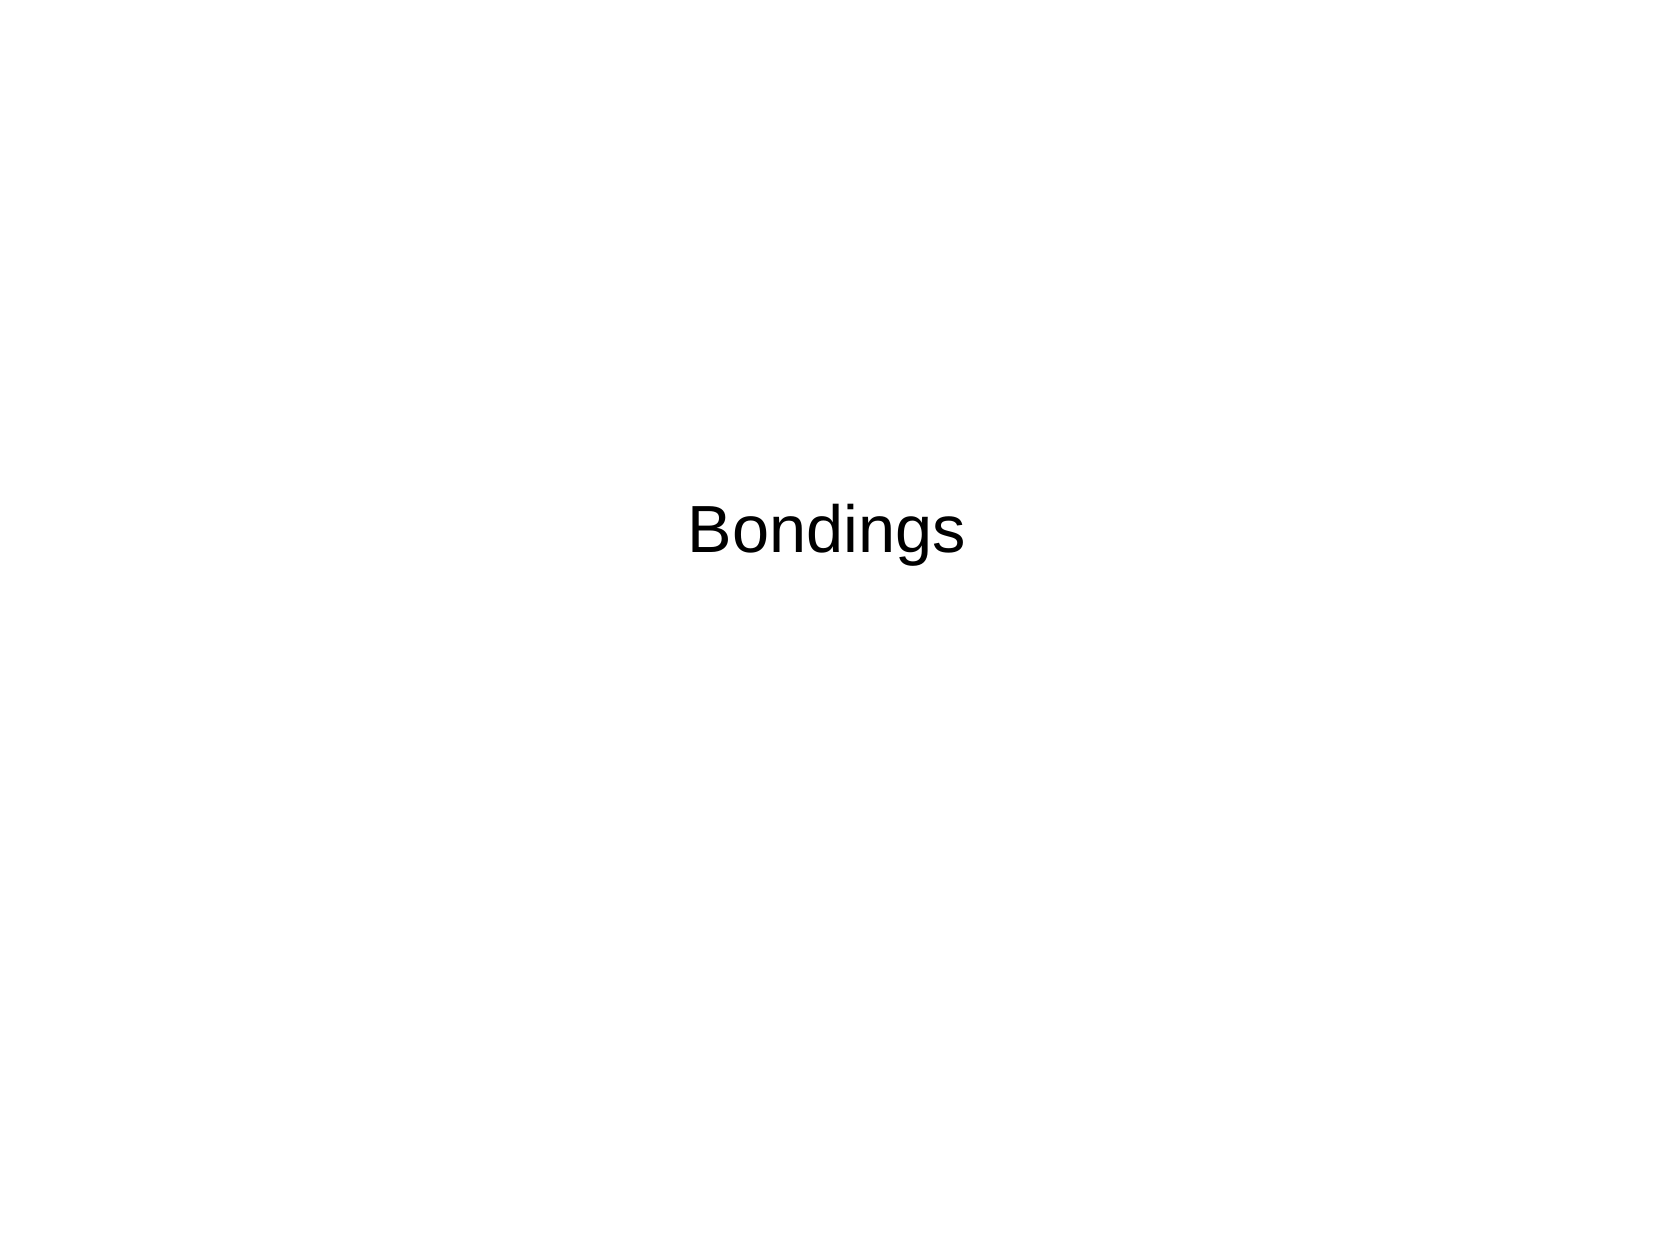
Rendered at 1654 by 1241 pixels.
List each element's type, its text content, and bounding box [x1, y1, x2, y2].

subtitle Bondings [82, 49, 1571, 1010]
